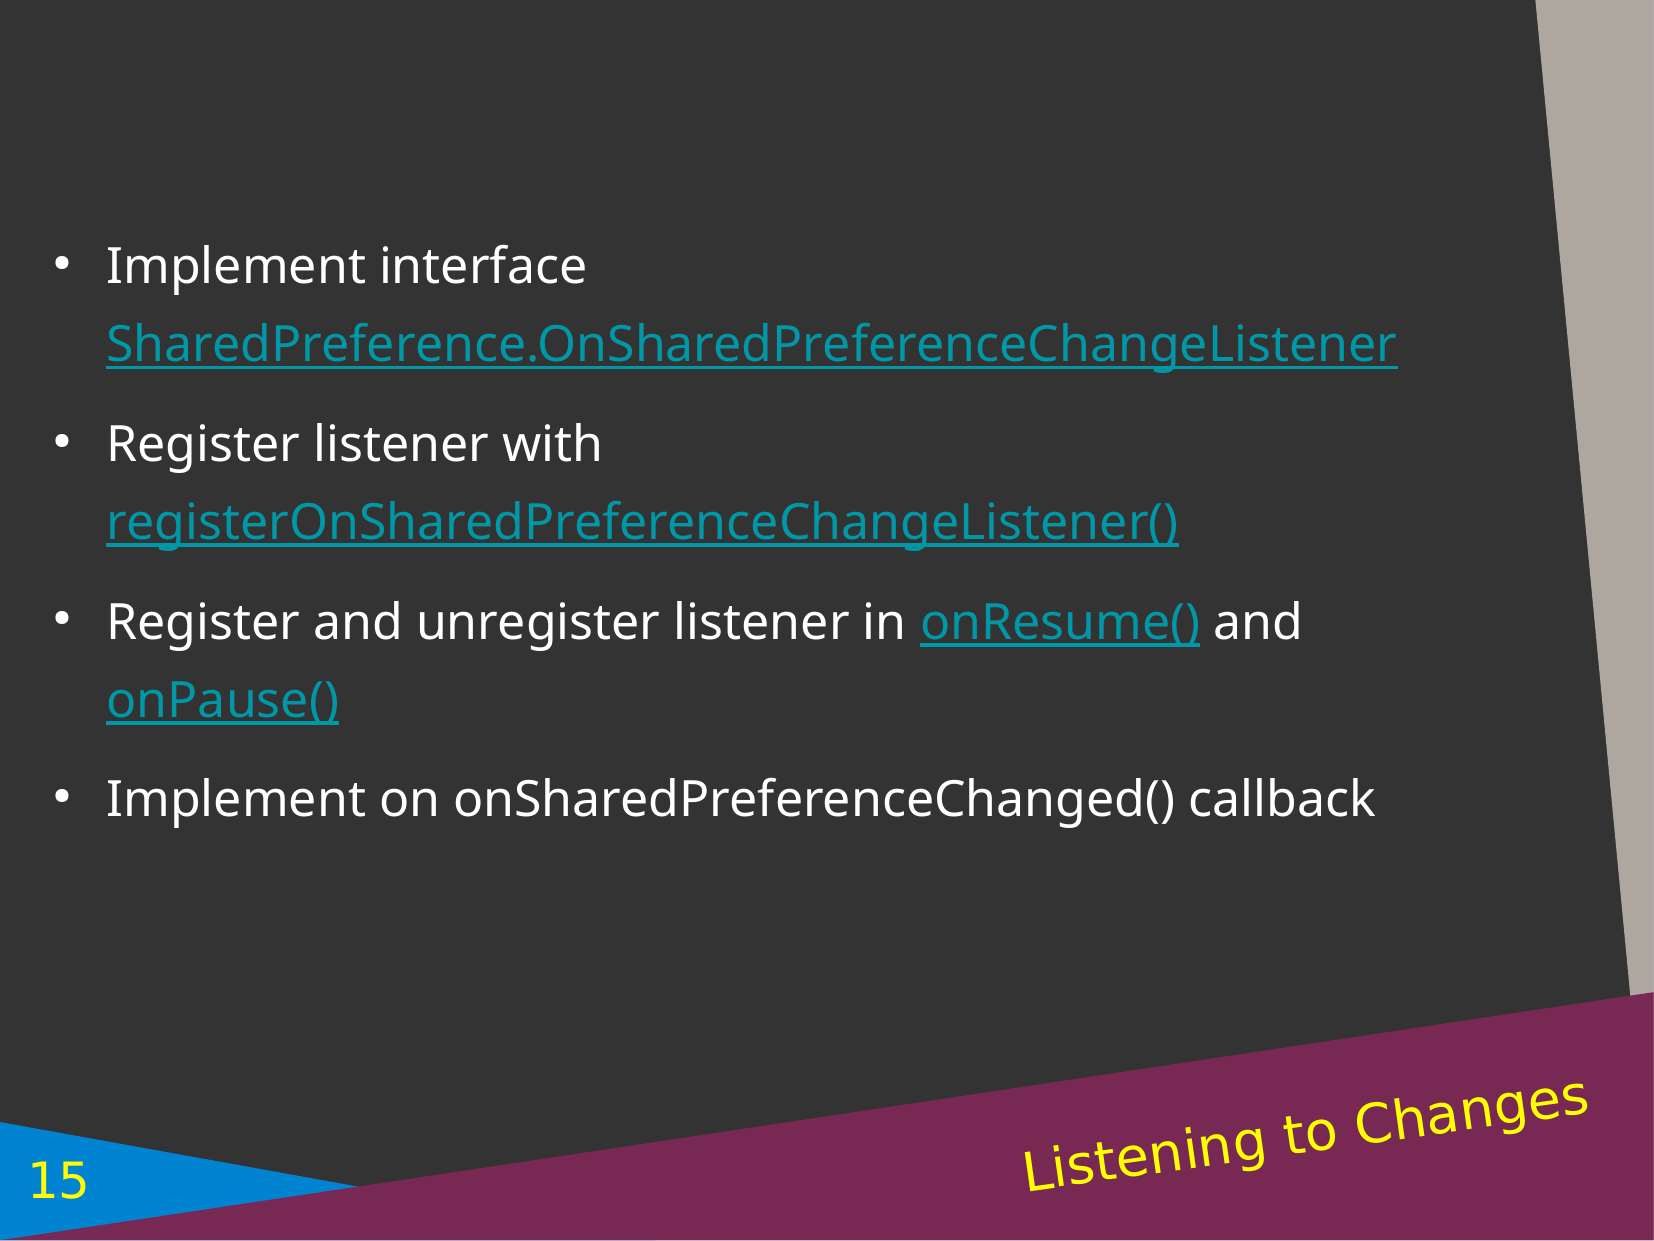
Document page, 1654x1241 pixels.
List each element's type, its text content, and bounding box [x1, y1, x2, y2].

title Listening to Changes [956, 995, 1654, 1241]
list Implement interface SharedPreference.OnSharedPreferenceChangeListener Register listener with registerOnSharedPreferenceChangeListener() Register and unregister listener in onResume() and onPause() Implement on onSharedPreferenceChanged() callback [35, 59, 1524, 993]
